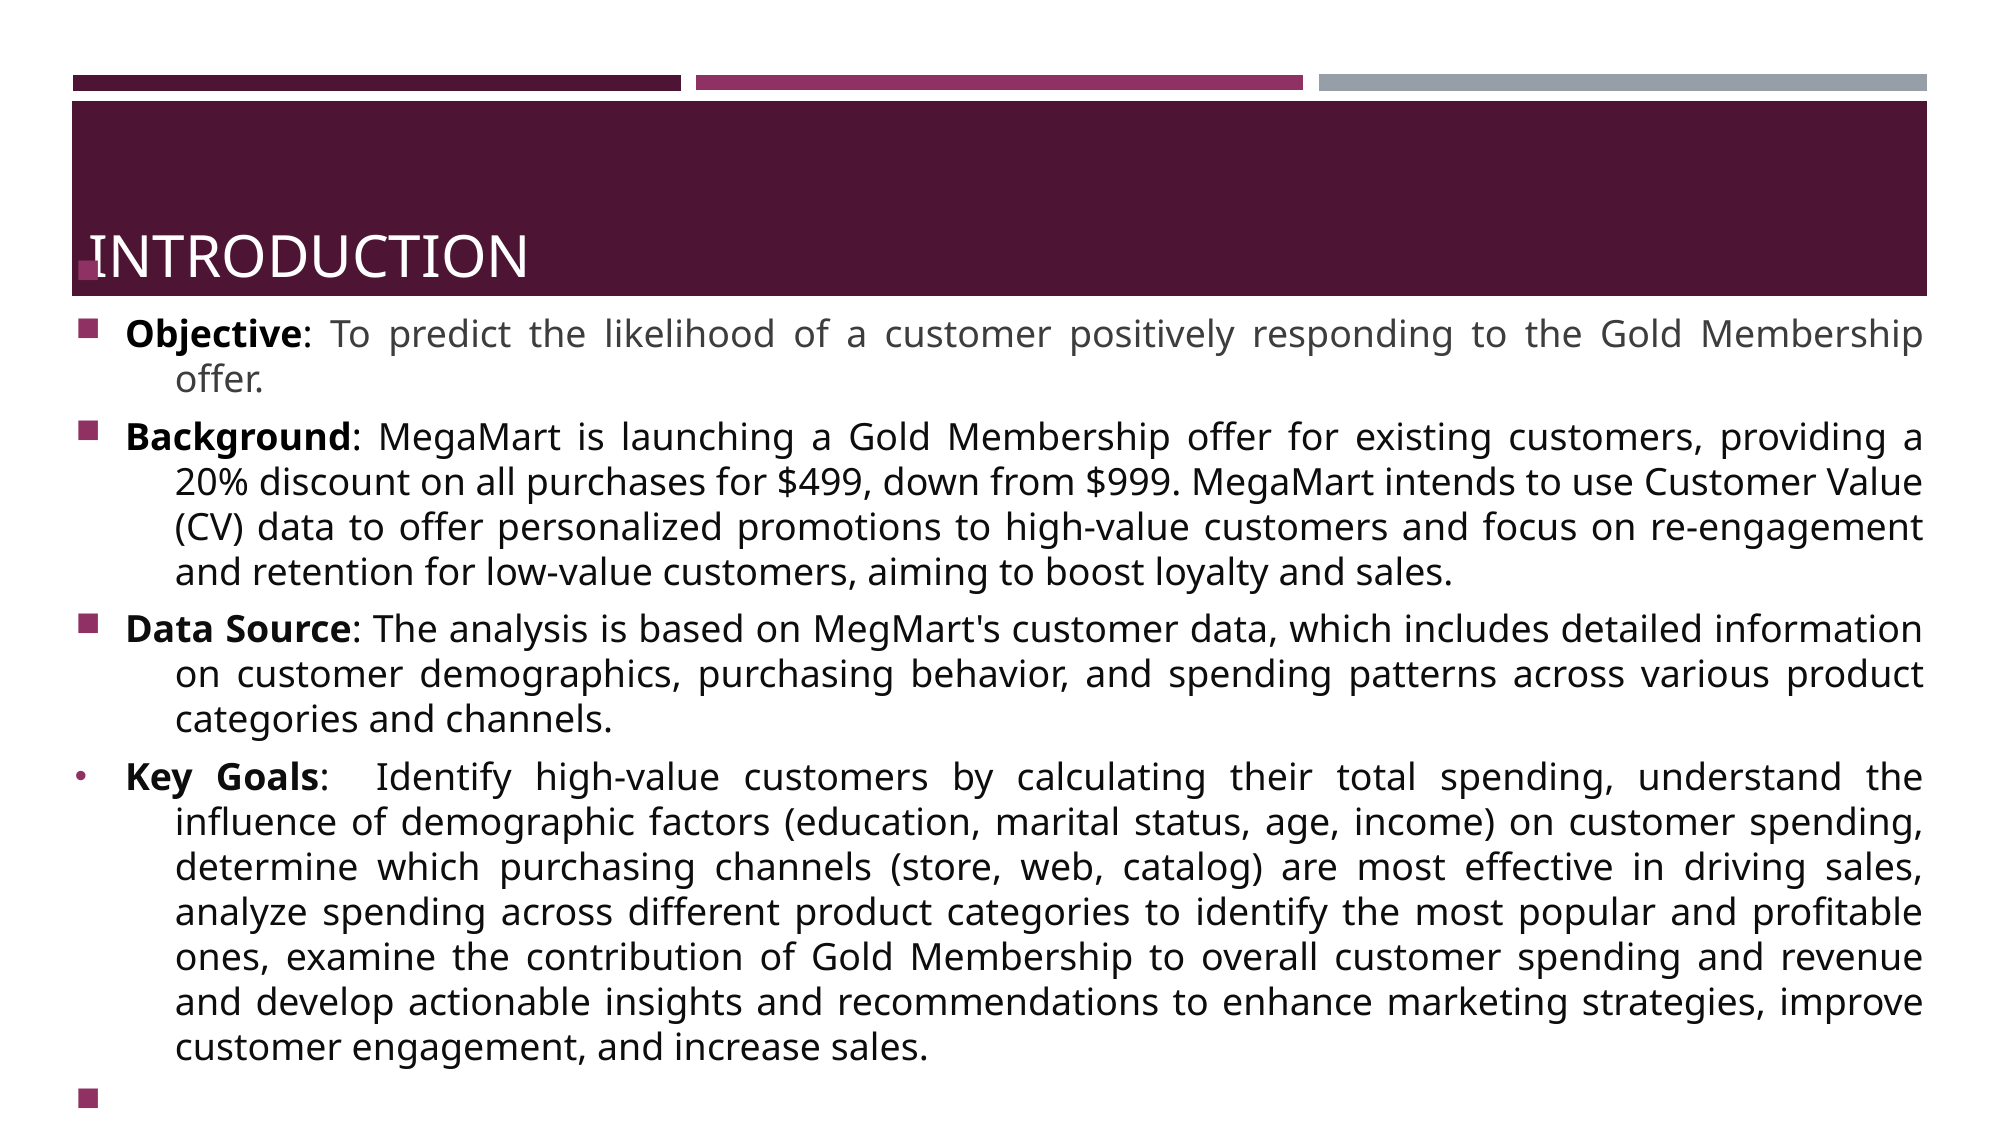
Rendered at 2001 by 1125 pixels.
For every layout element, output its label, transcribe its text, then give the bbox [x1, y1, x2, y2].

list Objective: To predict the likelihood of a customer positively responding to the Gold Membership offer. Background: MegaMart is launching a Gold Membership offer for existing customers, providing a 20% discount on all purchases for $499, down from $999. MegaMart intends to use Customer Value (CV) data to offer personalized promotions to high-value customers and focus on re-engagement and retention for low-value customers, aiming to boost loyalty and sales. Data Source: The analysis is based on MegMart's customer data, which includes detailed information on customer demographics, purchasing behavior, and spending patterns across various product categories and channels. Key Goals: Identify high-value customers by calculating their total spending, understand the influence of demographic factors (education, marital status, age, income) on customer spending, determine which purchasing channels (store, web, catalog) are most effective in driving sales, analyze spending across different product categories to identify the most popular and profitable ones, examine the contribution of Gold Membership to overall customer spending and revenue and develop actionable insights and recommendations to enhance marketing strategies, improve customer engagement, and increase sales. [59, 232, 1941, 1125]
title introduction [74, 97, 1650, 232]
